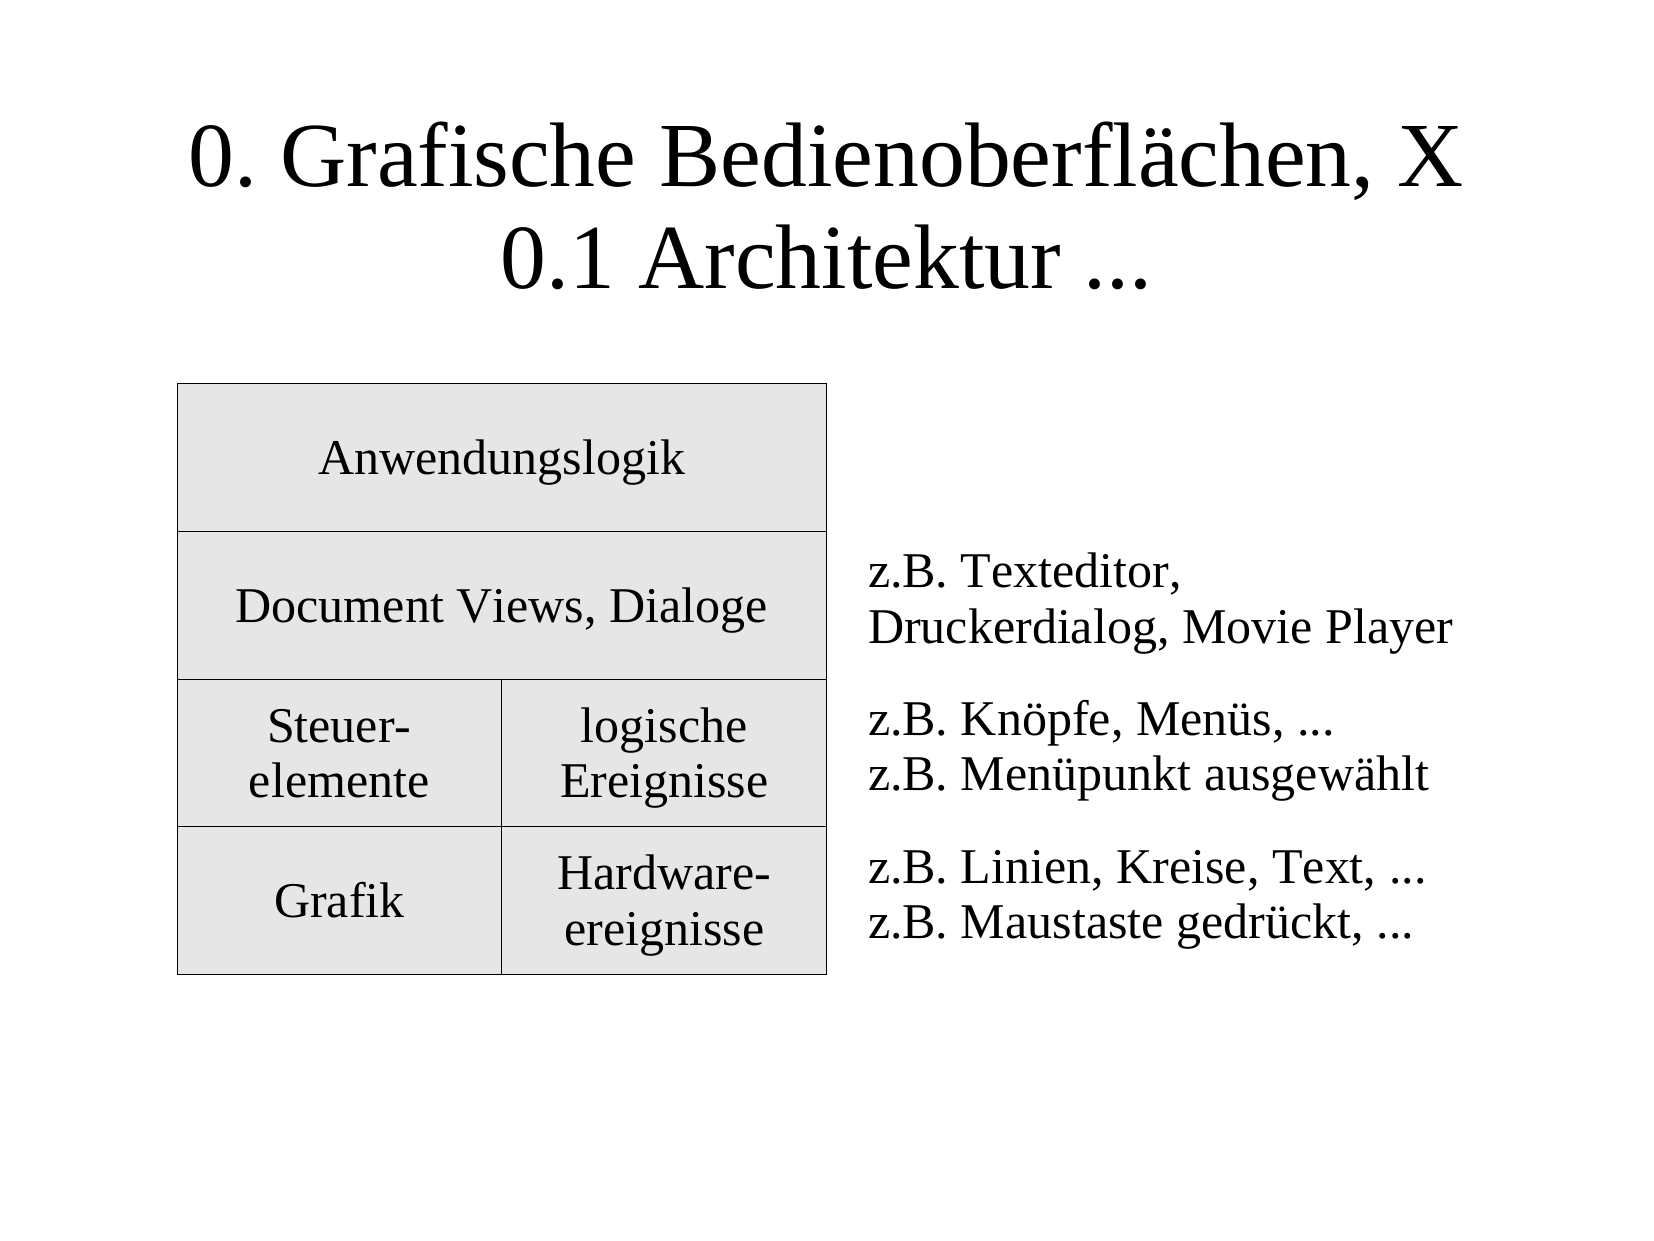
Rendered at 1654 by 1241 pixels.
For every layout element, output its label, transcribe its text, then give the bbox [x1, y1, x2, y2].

text_box logische Ereignisse [502, 679, 827, 826]
text_box z.B. Linien, Kreise, Text, ... z.B. Maustaste gedrückt, ... [856, 826, 1506, 975]
text_box Anwendungslogik [177, 383, 827, 531]
text_box Steuer- elemente [177, 679, 502, 826]
title 0. Grafische Bedienoberflächen, X 0.1 Architektur ... [121, 102, 1534, 311]
text_box z.B. Knöpfe, Menüs, ... z.B. Menüpunkt ausgewählt [856, 679, 1506, 826]
text_box Document Views, Dialoge [177, 531, 827, 679]
text_box z.B. Texteditor, Druckerdialog, Movie Player [856, 531, 1506, 679]
text_box Hardware- ereignisse [501, 826, 827, 975]
text_box Grafik [177, 826, 501, 975]
